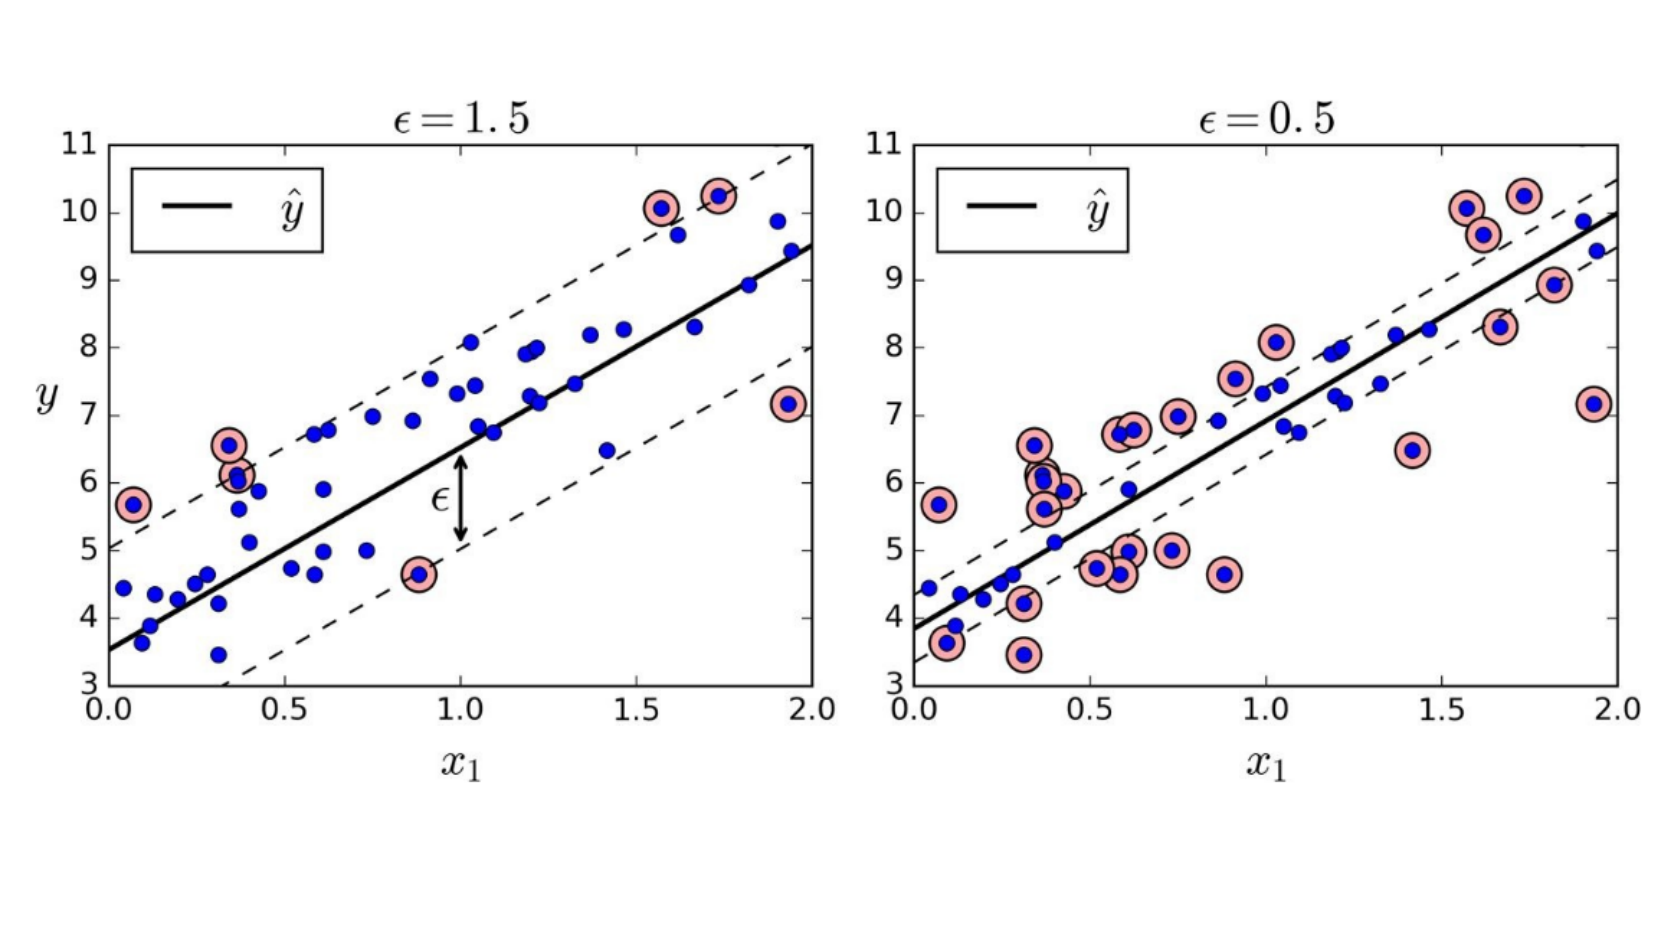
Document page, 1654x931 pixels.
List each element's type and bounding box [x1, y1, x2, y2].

picture [29, 83, 1654, 798]
